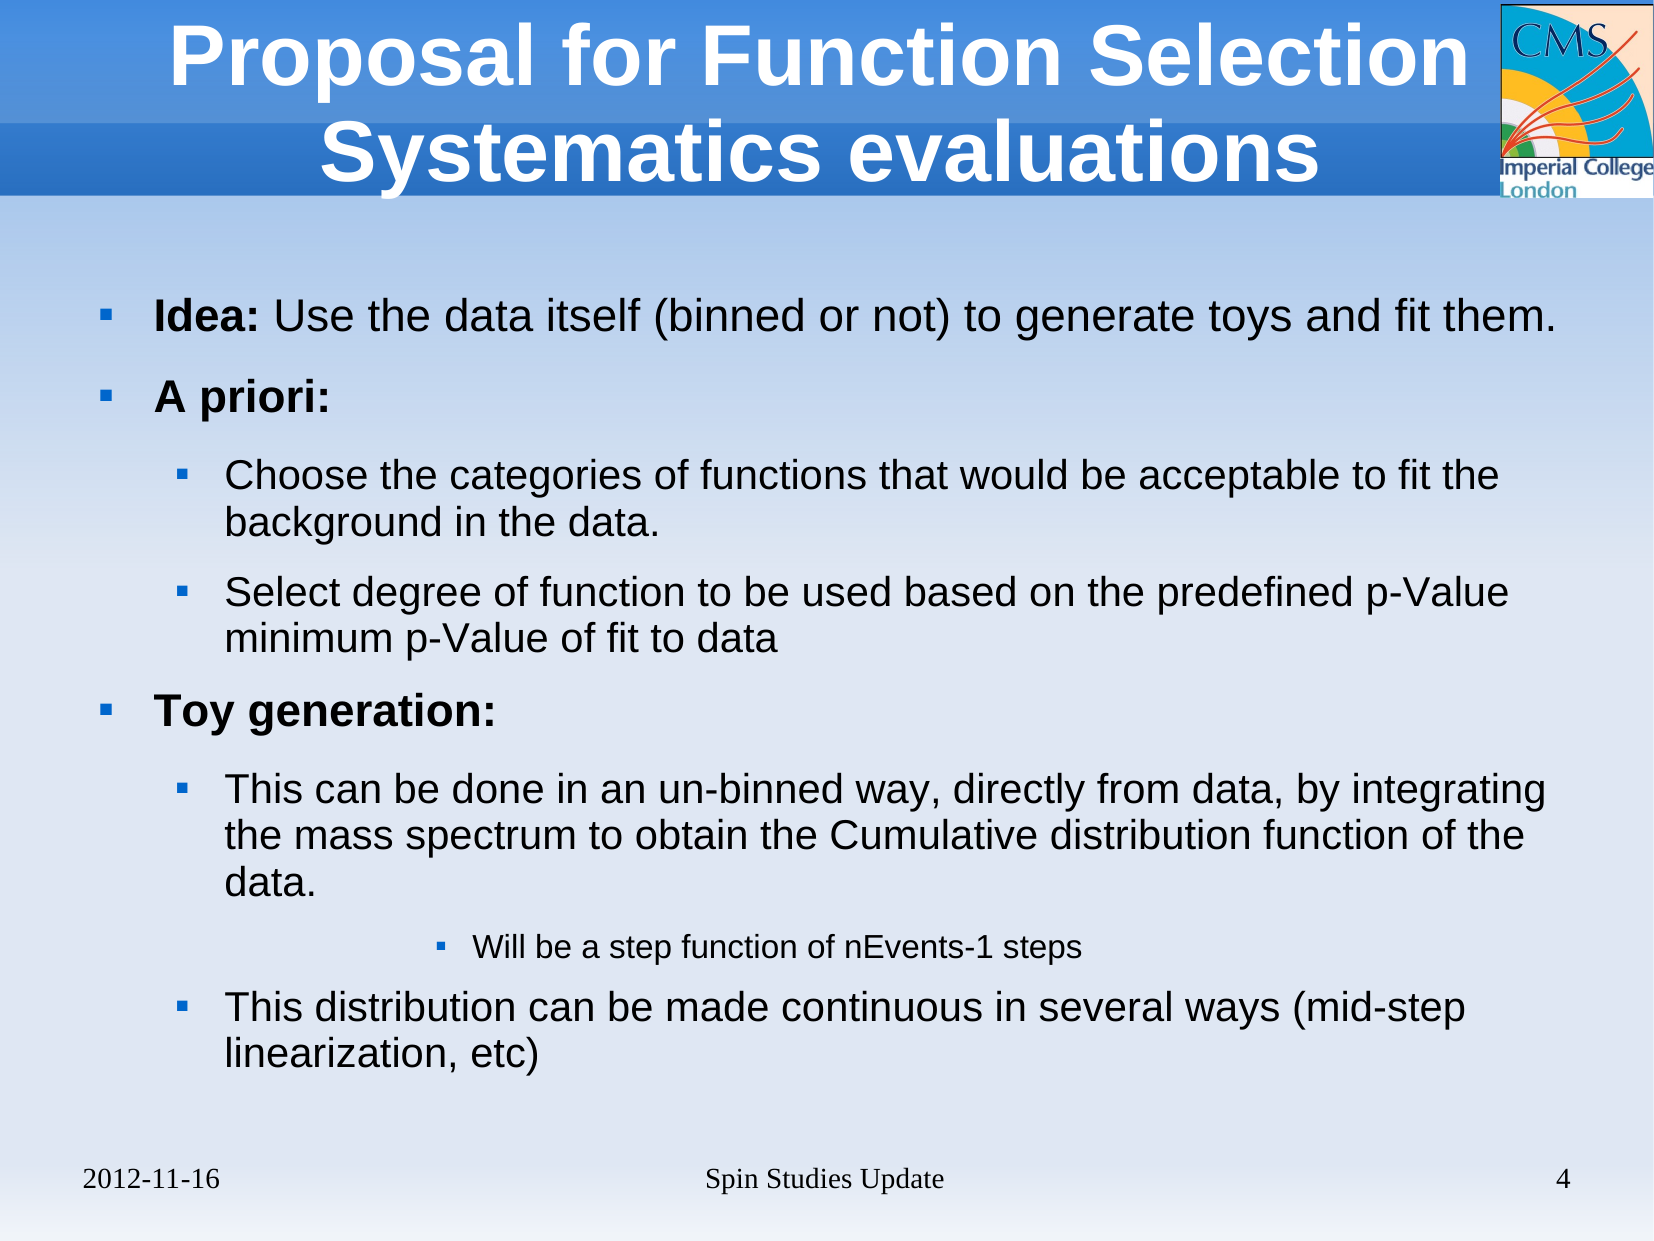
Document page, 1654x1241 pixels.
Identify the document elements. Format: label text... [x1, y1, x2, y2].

list Idea: Use the data itself (binned or not) to generate toys and fit them. A priori: Choose the categories of functions that would be acceptable to fit the background in the data. Select degree of function to be used based on the predefined p-Value minimum p-Value of fit to data Toy generation: This can be done in an un-binned way, directly from data, by integrating the mass spectrum to obtain the Cumulative distribution function of the data. Will be a step function of nEvents-1 steps This distribution can be made continuous in several ways (mid-step linearization, etc) [82, 290, 1571, 1109]
picture [0, 0, 1654, 1241]
title Proposal for Function Selection Systematics evaluations [76, 0, 1565, 208]
